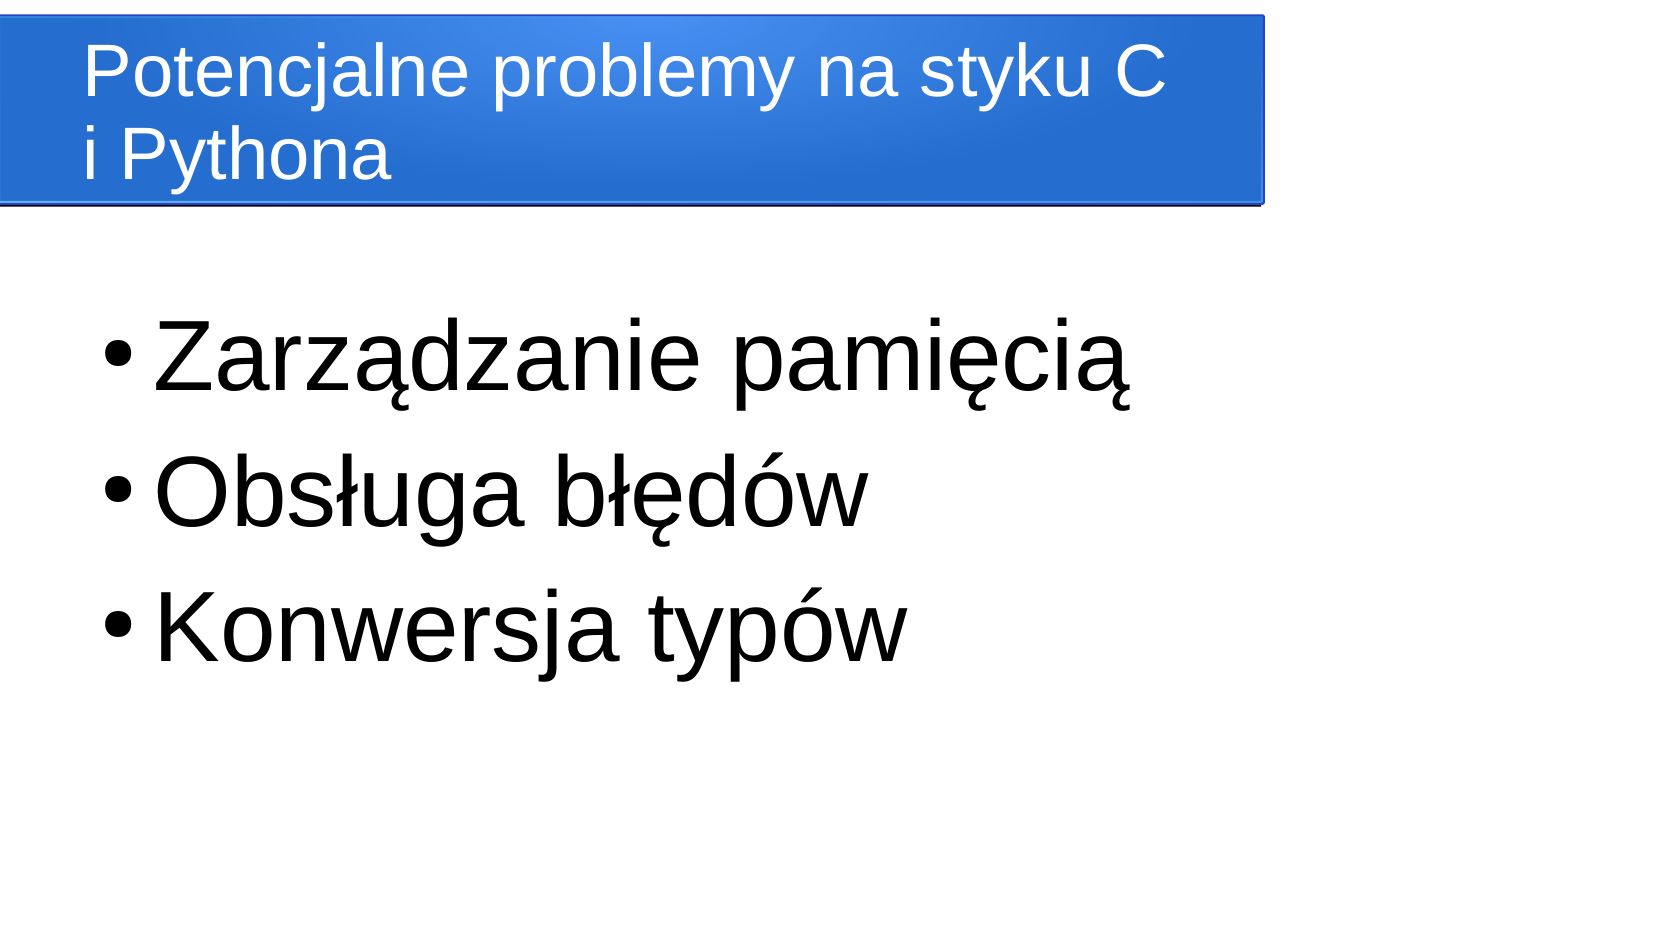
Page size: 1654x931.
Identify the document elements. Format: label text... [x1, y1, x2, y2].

title Potencjalne problemy na styku C i Pythona [82, 29, 1235, 196]
list Zarządzanie pamięcią Obsługa błędów Konwersja typów [82, 300, 1571, 764]
